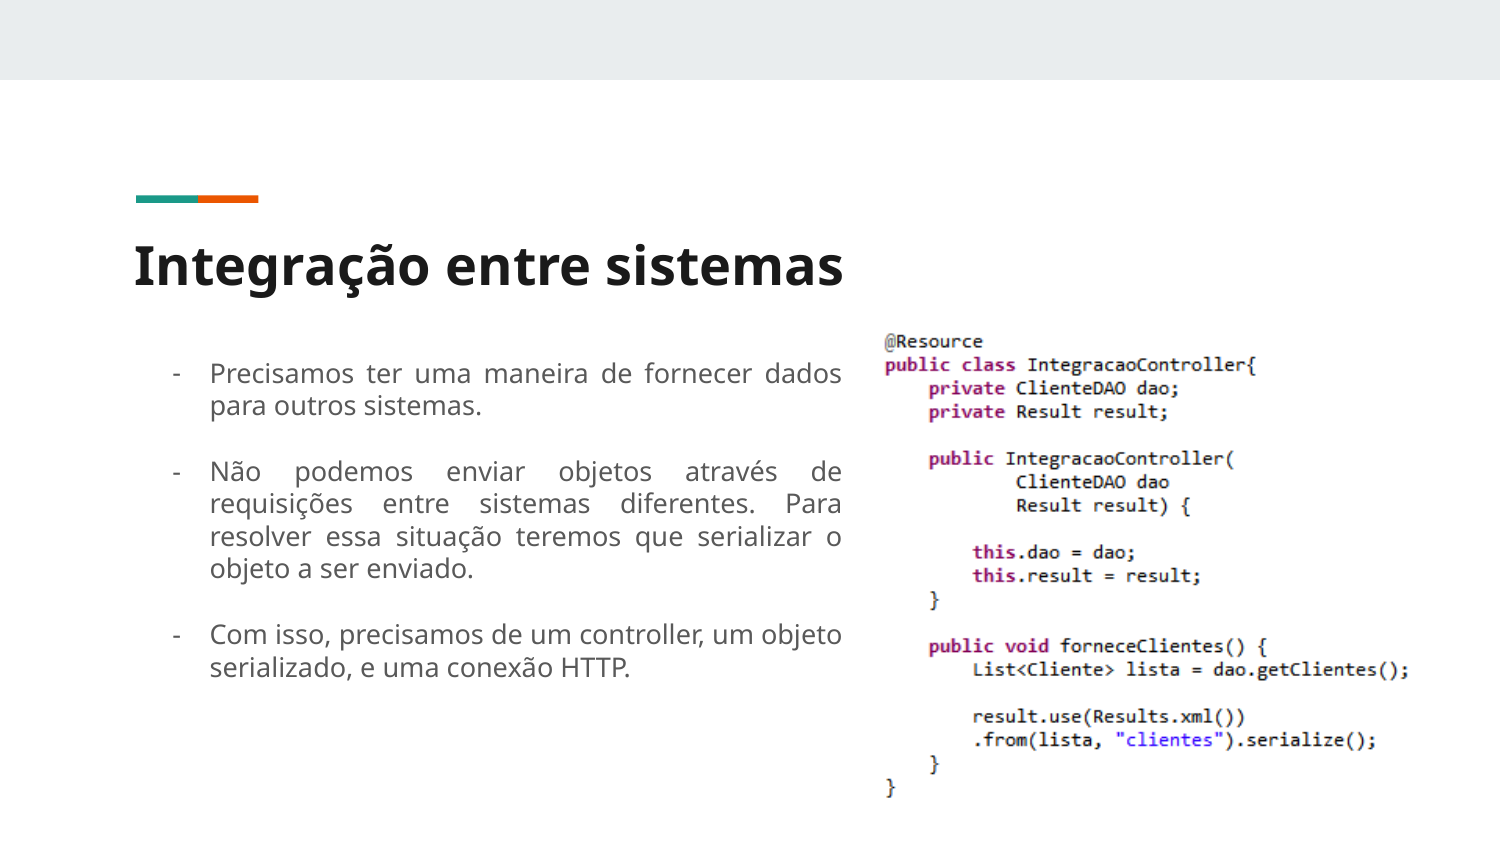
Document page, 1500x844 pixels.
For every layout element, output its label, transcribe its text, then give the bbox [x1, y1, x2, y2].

title Integração entre sistemas [119, 216, 1381, 305]
list Precisamos ter uma maneira de fornecer dados para outros sistemas. Não podemos enviar objetos através de requisições entre sistemas diferentes. Para resolver essa situação teremos que serializar o objeto a ser enviado. Com isso, precisamos de um controller, um objeto serializado, e uma conexão HTTP. [119, 341, 858, 712]
picture [882, 329, 1423, 812]
